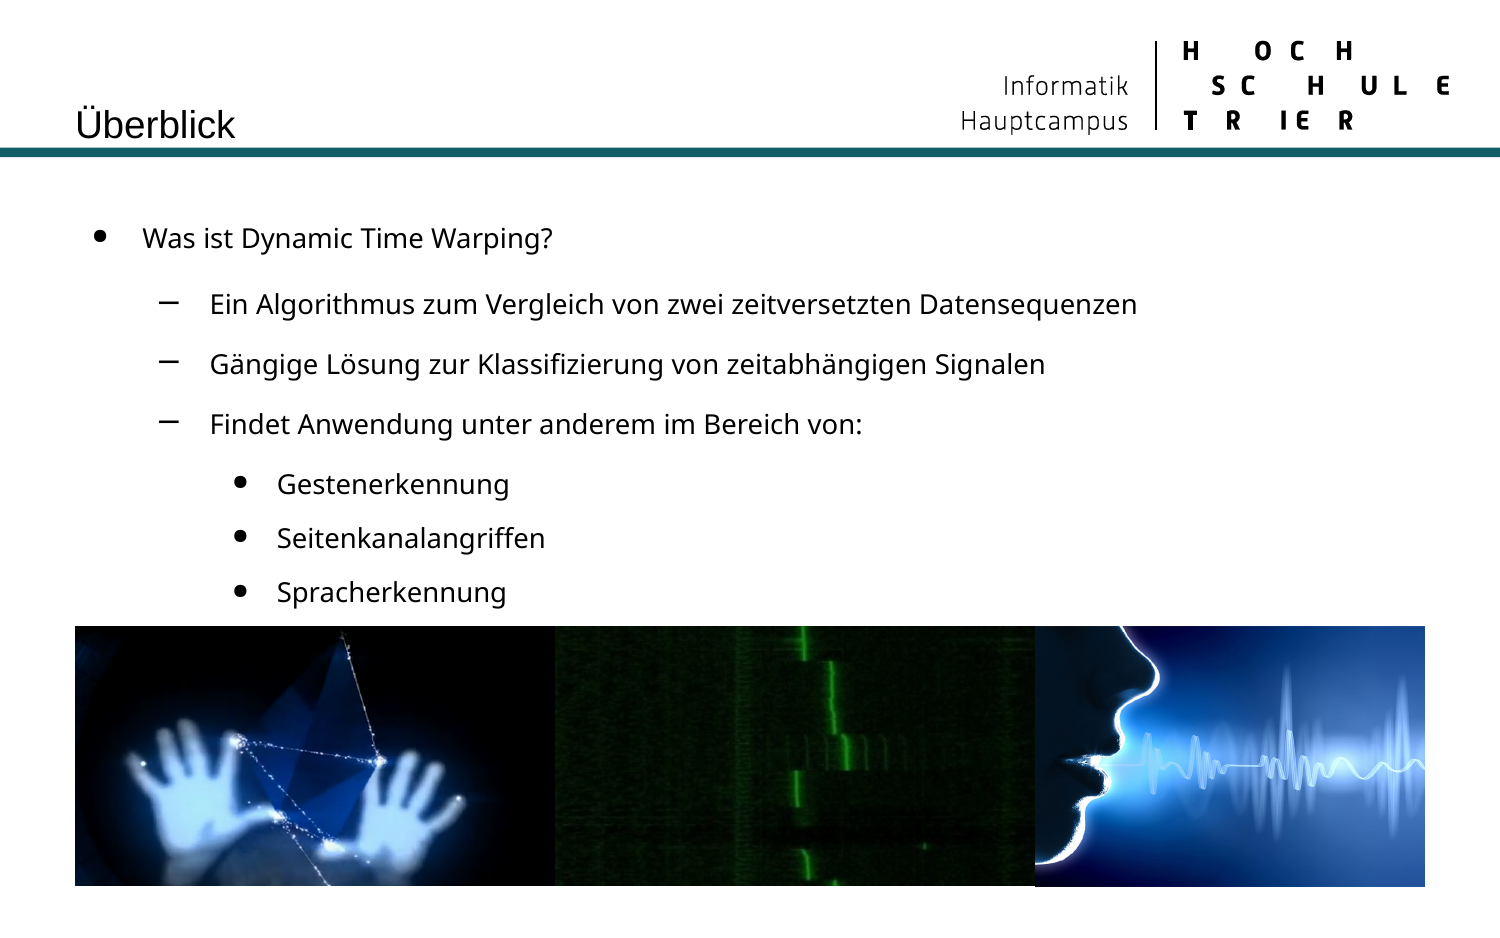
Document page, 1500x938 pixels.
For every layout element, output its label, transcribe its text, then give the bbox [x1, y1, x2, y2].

picture [75, 626, 1425, 887]
list Was ist Dynamic Time Warping? Ein Algorithmus zum Vergleich von zwei zeitversetzten Datensequenzen Gängige Lösung zur Klassifizierung von zeitabhängigen Signalen Findet Anwendung unter anderem im Bereich von: Gestenerkennung Seitenkanalangriffen Spracherkennung [75, 219, 1425, 615]
title Überblick [75, 37, 1425, 194]
